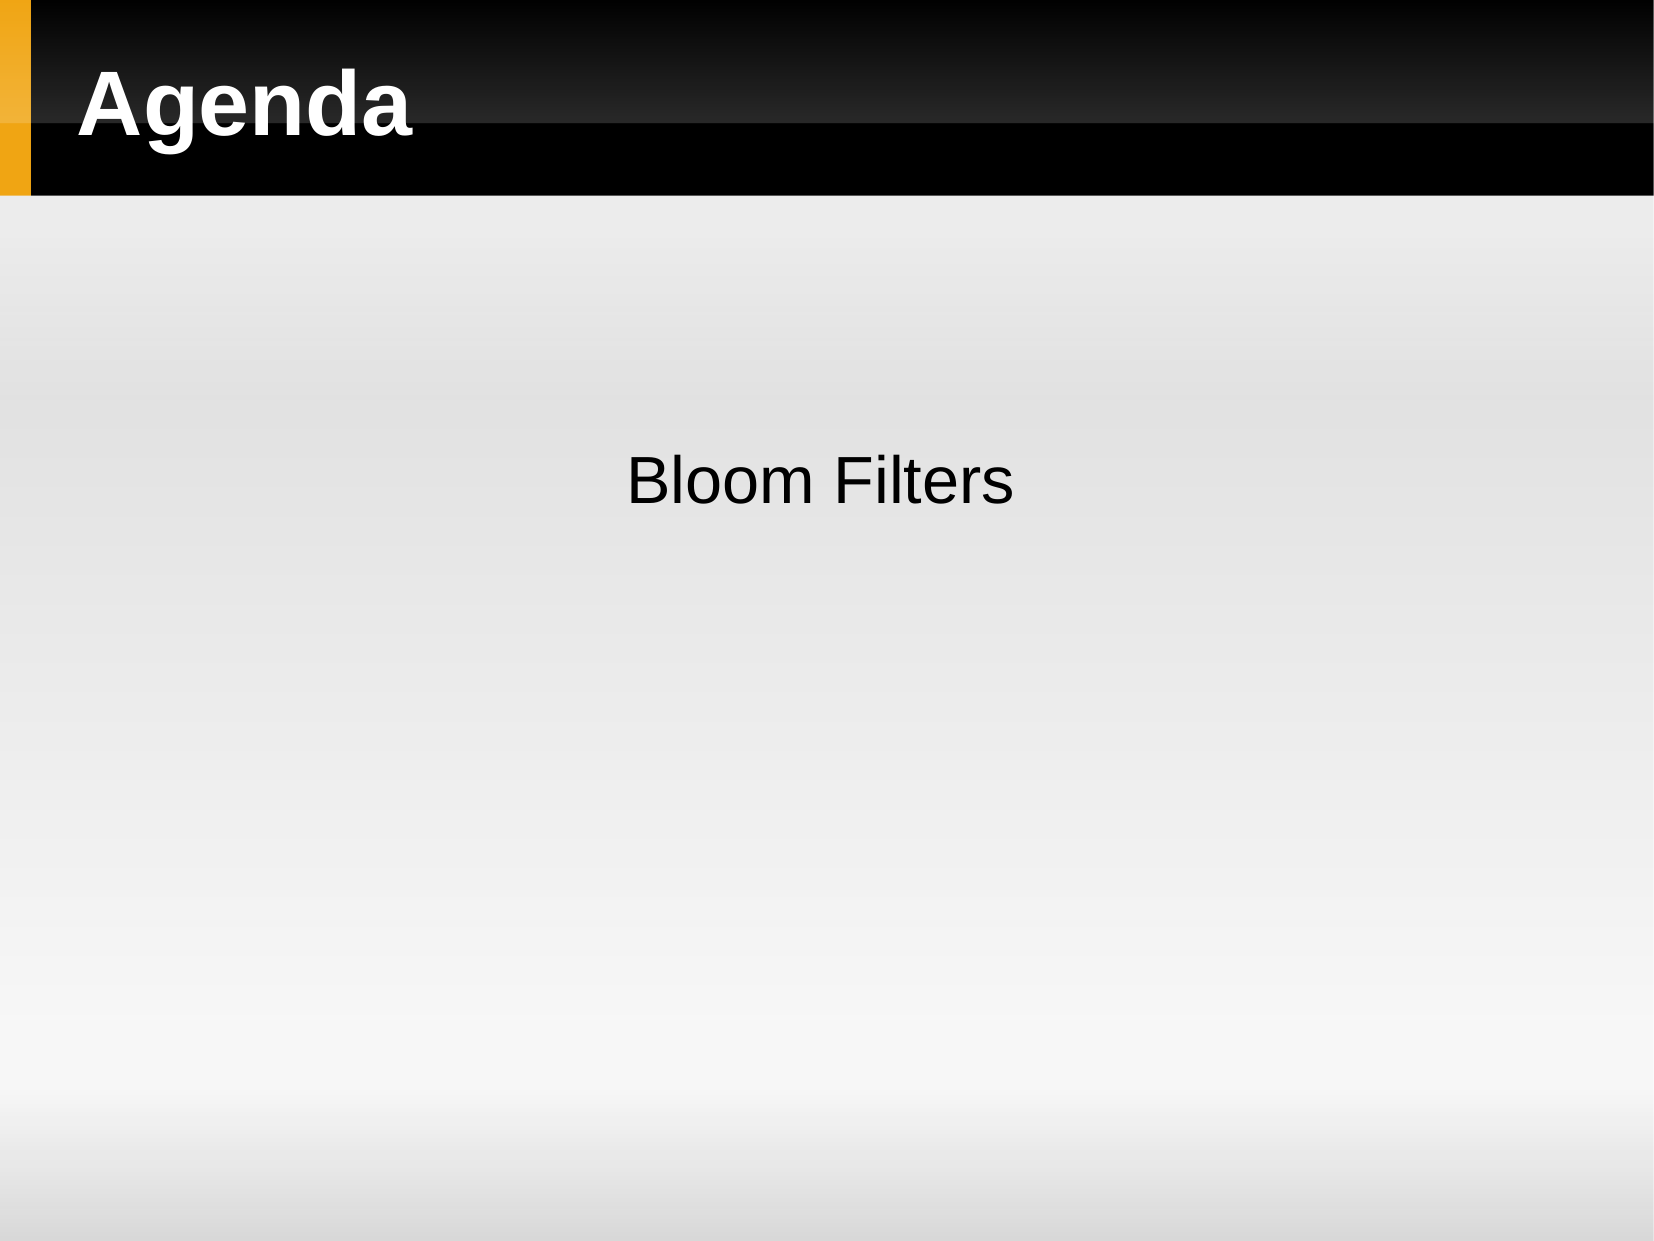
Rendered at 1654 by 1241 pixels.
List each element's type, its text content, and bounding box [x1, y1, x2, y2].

subtitle Bloom Filters [76, 0, 1565, 1109]
picture [0, 0, 1654, 1241]
